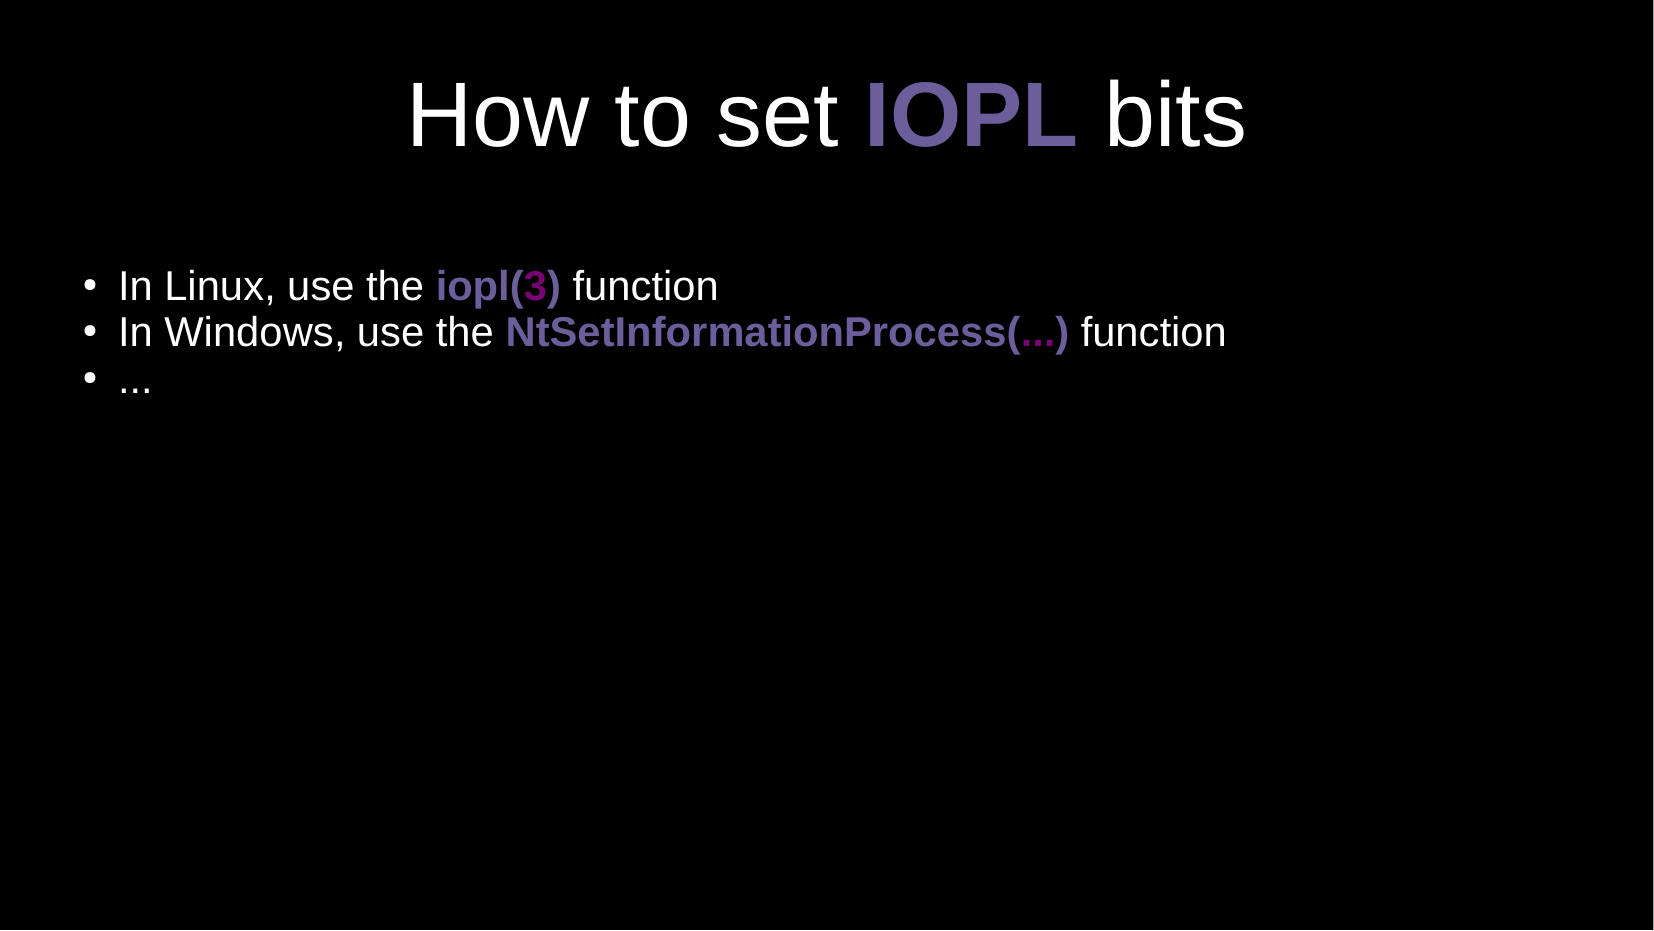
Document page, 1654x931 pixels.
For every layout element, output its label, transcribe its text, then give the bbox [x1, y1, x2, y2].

title How to set IOPL bits [82, 37, 1571, 193]
subtitle In Linux, use the iopl(3) function In Windows, use the NtSetInformationProcess(...) function ... [82, 262, 1571, 802]
